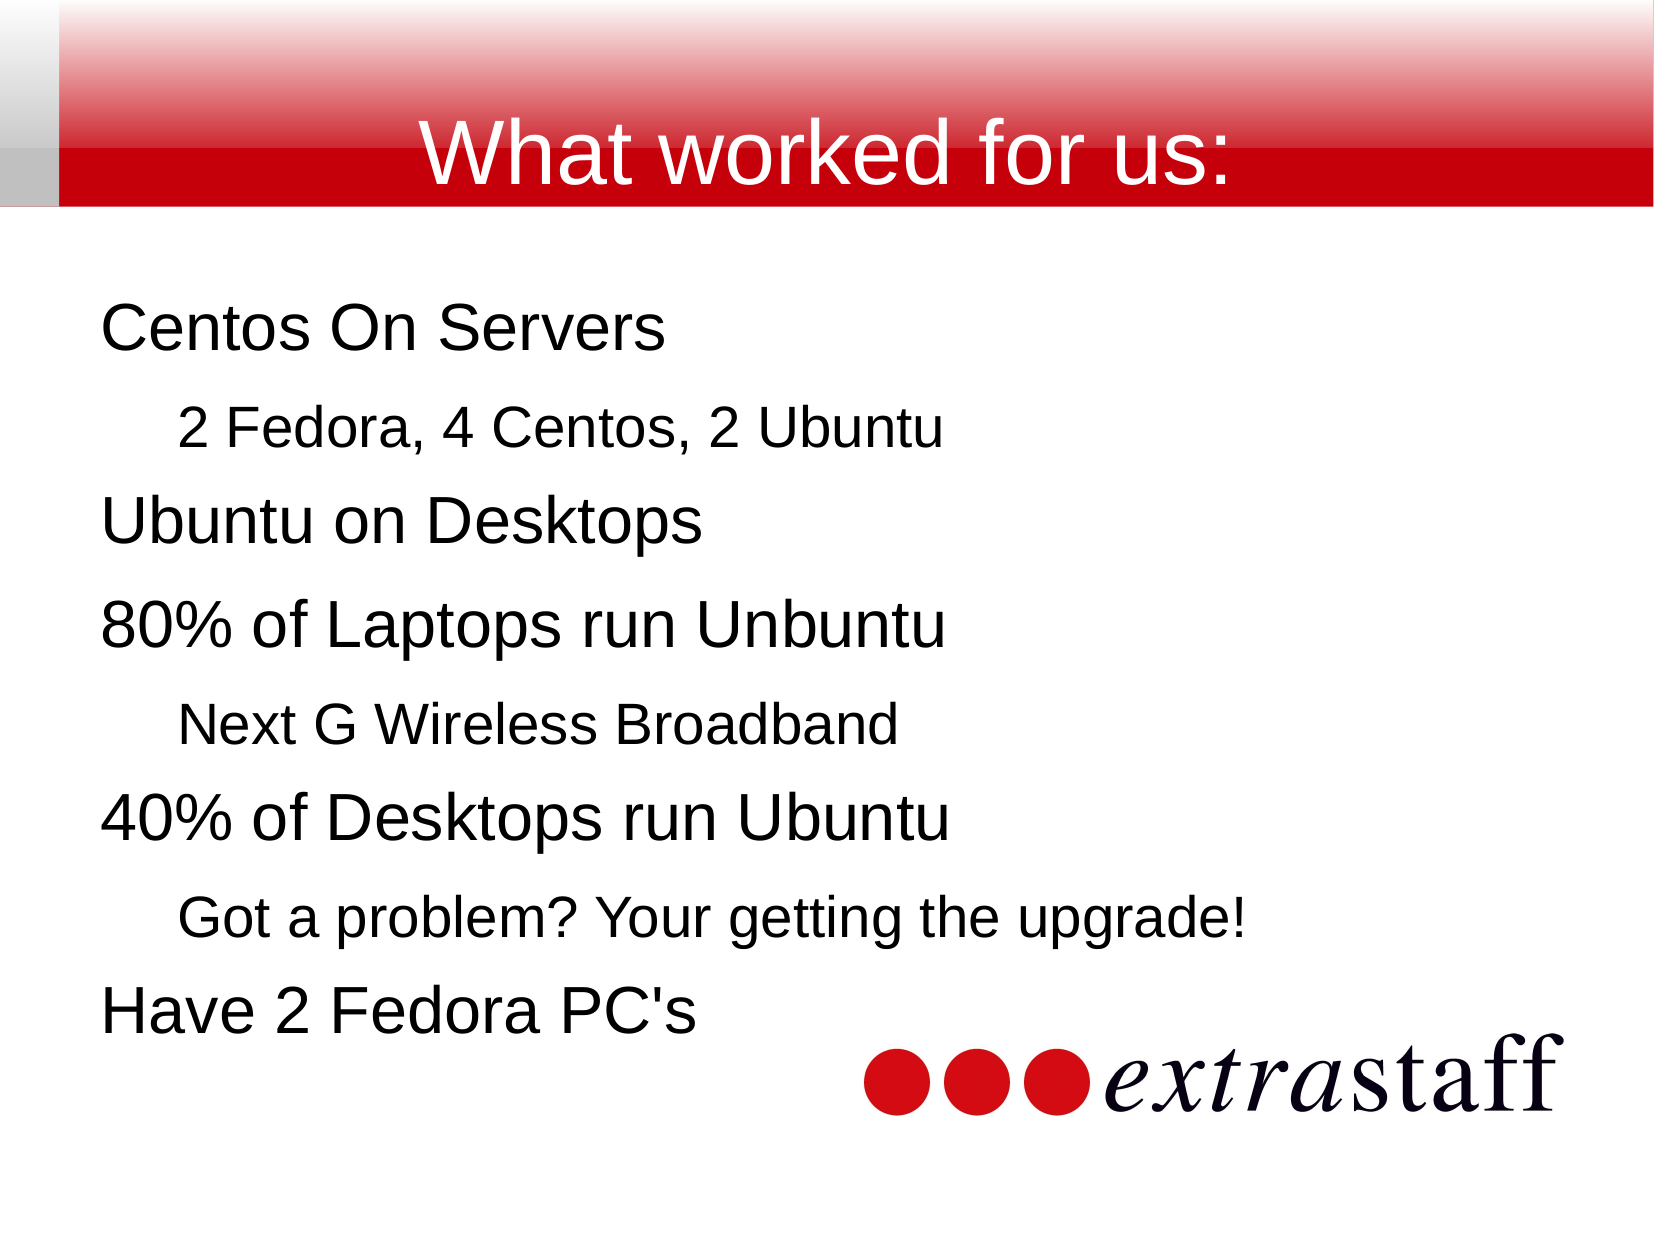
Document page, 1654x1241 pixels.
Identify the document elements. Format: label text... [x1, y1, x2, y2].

title What worked for us: [82, 49, 1571, 257]
list Centos On Servers 2 Fedora, 4 Centos, 2 Ubuntu Ubuntu on Desktops 80% of Laptops run Unbuntu Next G Wireless Broadband 40% of Desktops run Ubuntu Got a problem? Your getting the upgrade! Have 2 Fedora PC's [82, 290, 1571, 1109]
picture [863, 1109, 1565, 1116]
